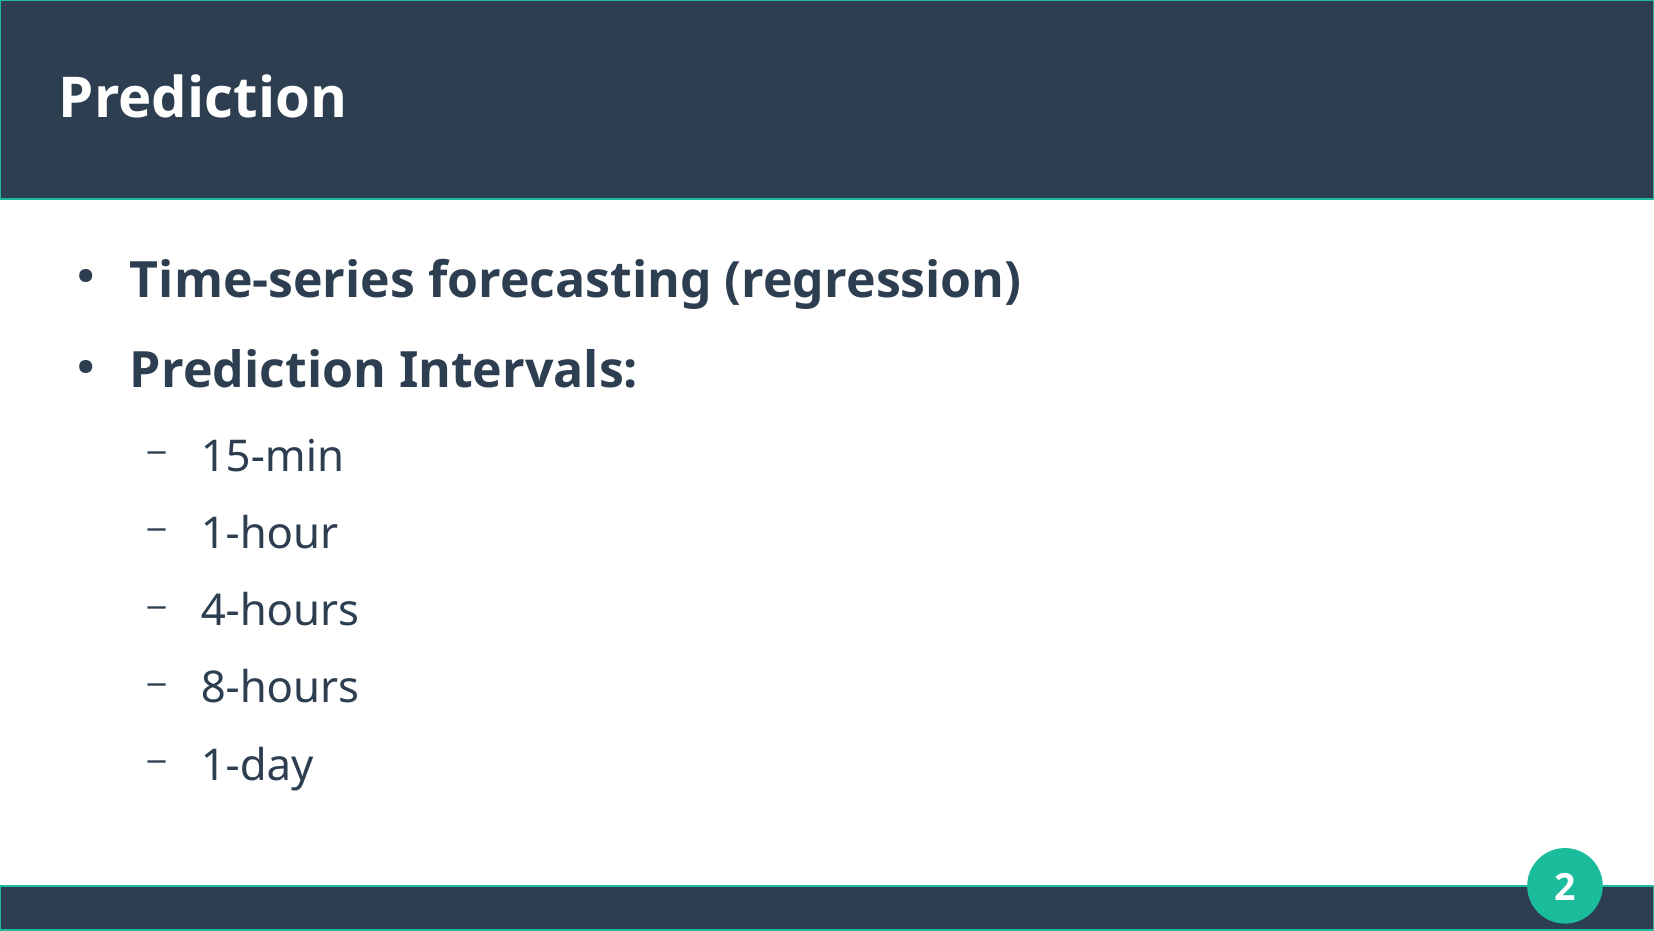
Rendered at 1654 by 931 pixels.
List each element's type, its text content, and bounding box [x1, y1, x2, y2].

title Prediction [59, 37, 1595, 156]
list Time-series forecasting (regression) Prediction Intervals: 15-min 1-hour 4-hours 8-hours 1-day [59, 243, 1595, 864]
